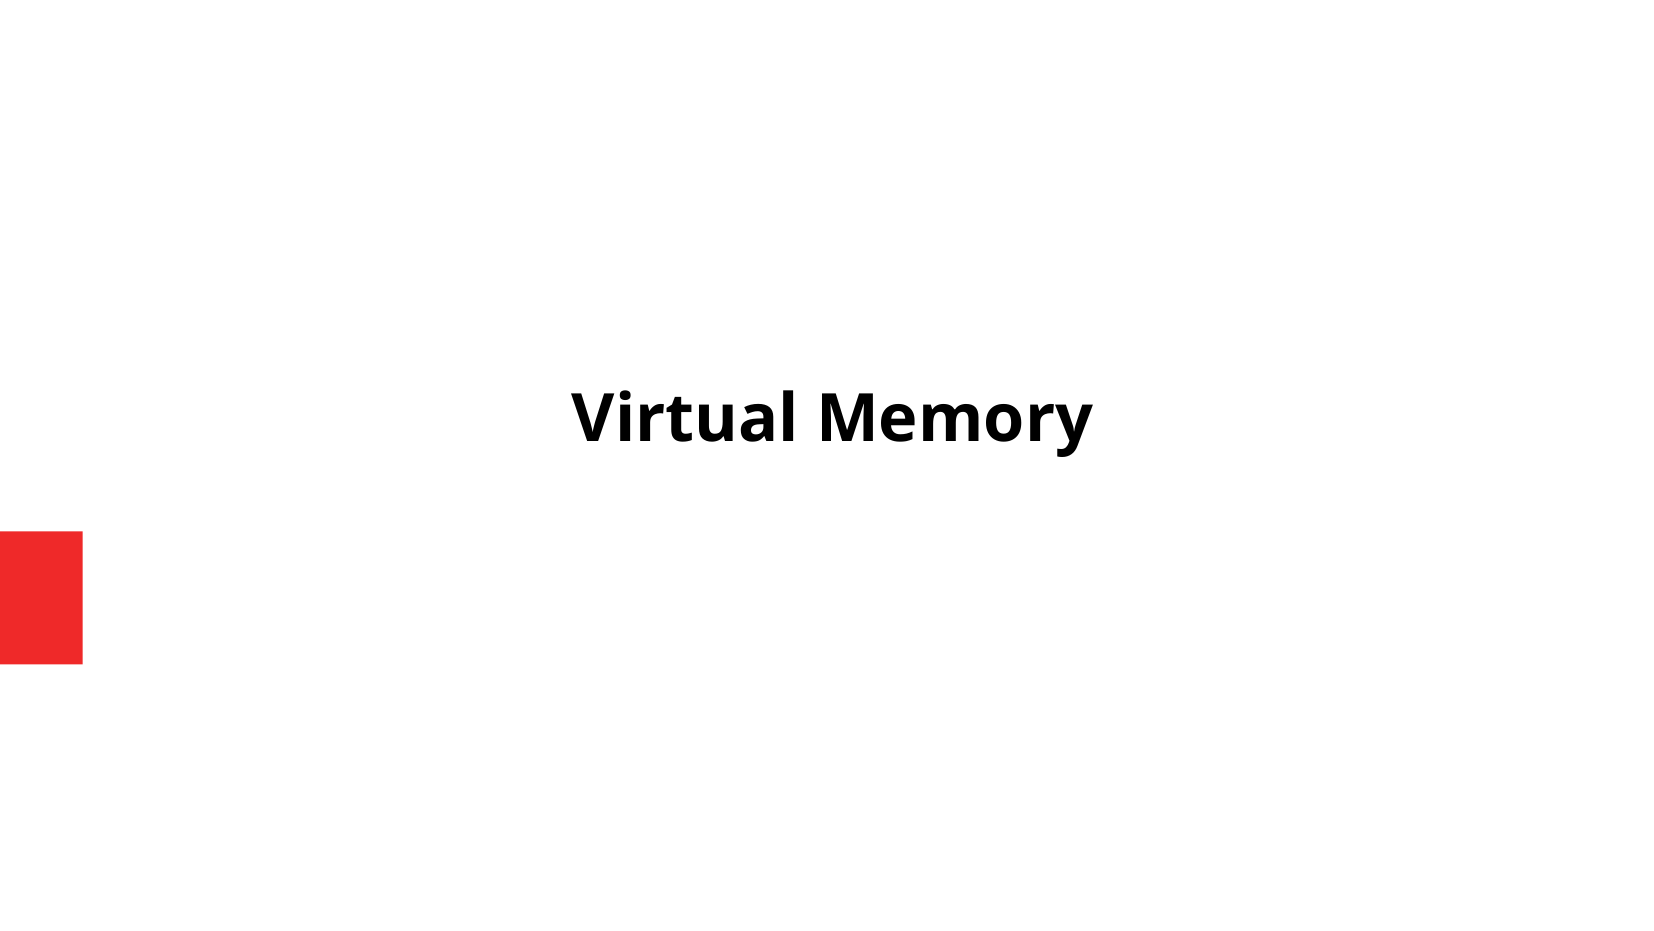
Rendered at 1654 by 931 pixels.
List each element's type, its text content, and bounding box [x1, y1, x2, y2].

subtitle Virtual Memory [129, 5, 1536, 827]
